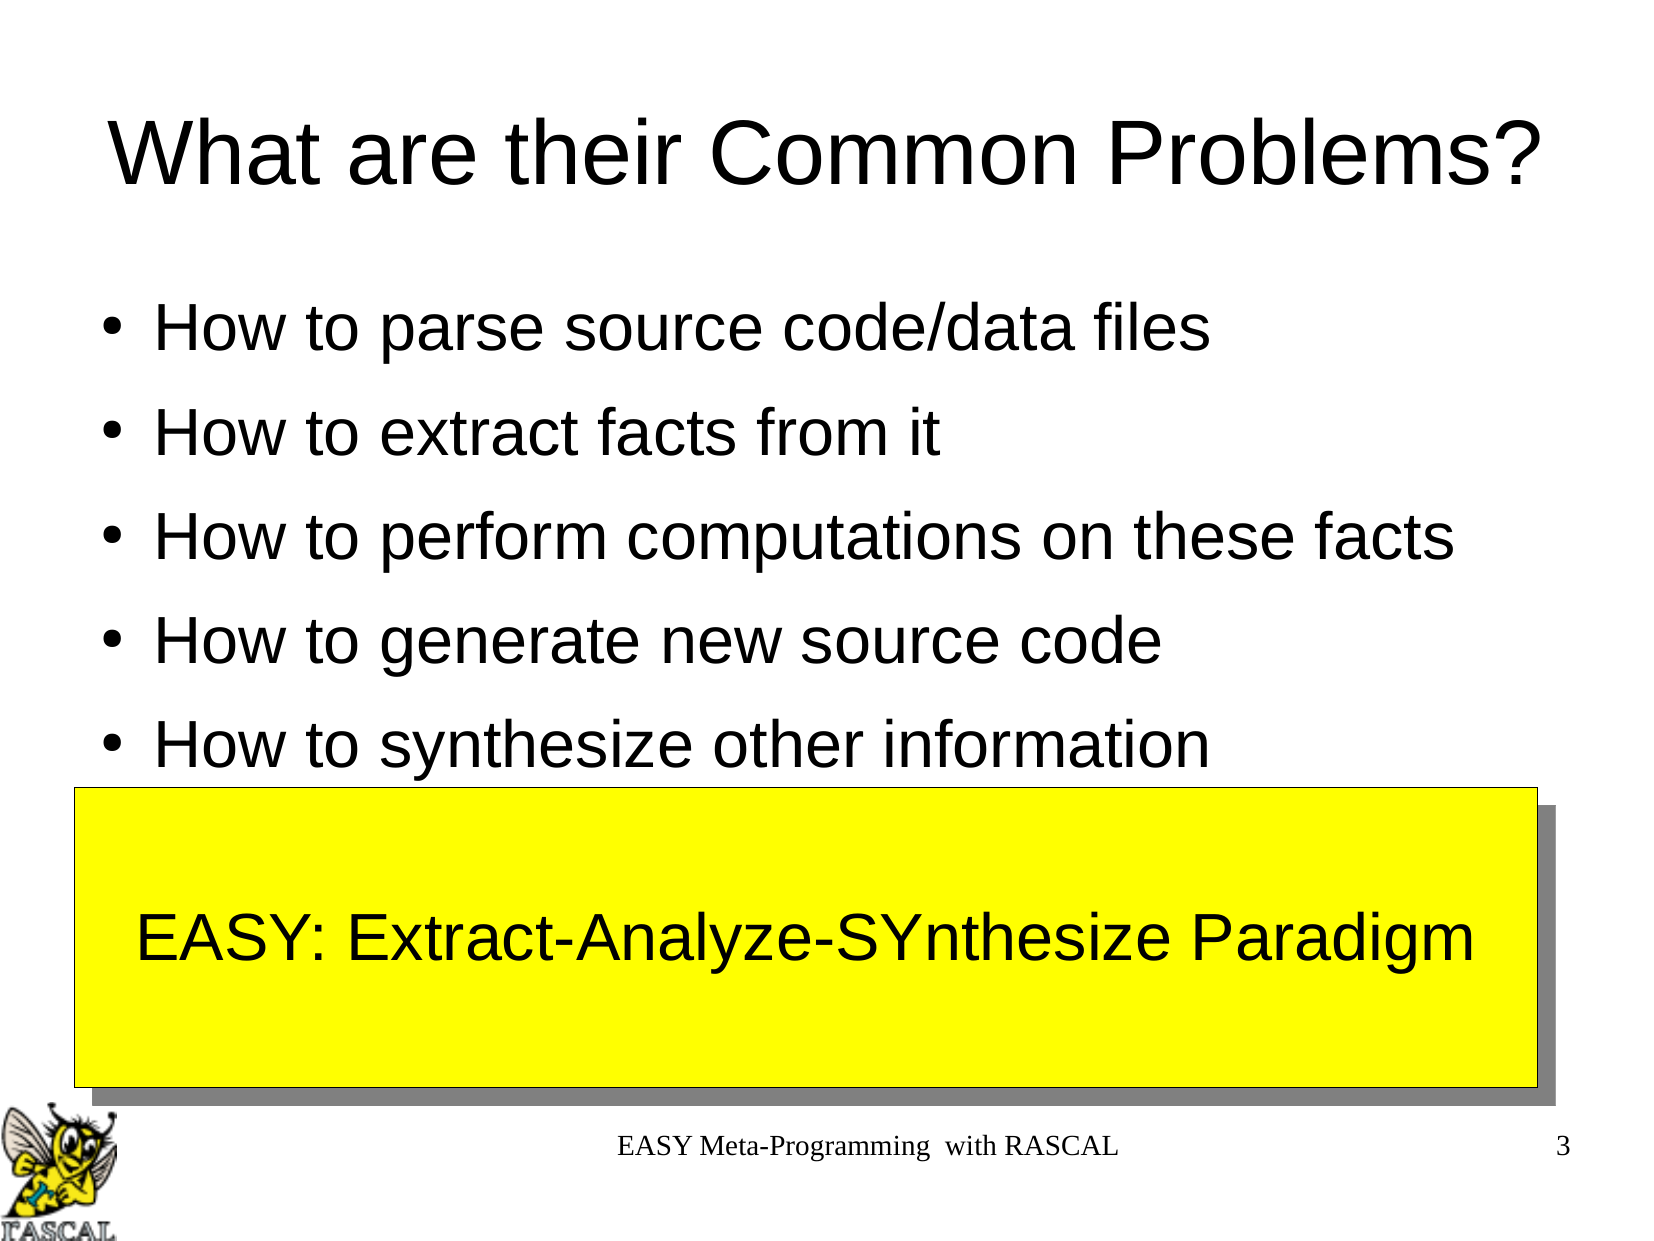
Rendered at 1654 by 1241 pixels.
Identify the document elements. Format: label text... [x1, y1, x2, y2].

picture [0, 1102, 117, 1241]
list How to parse source code/data files How to extract facts from it How to perform computations on these facts How to generate new source code How to synthesize other information [82, 290, 1571, 1109]
text_box EASY: Extract-Analyze-SYnthesize Paradigm [74, 787, 1538, 1088]
title What are their Common Problems? [82, 49, 1571, 257]
